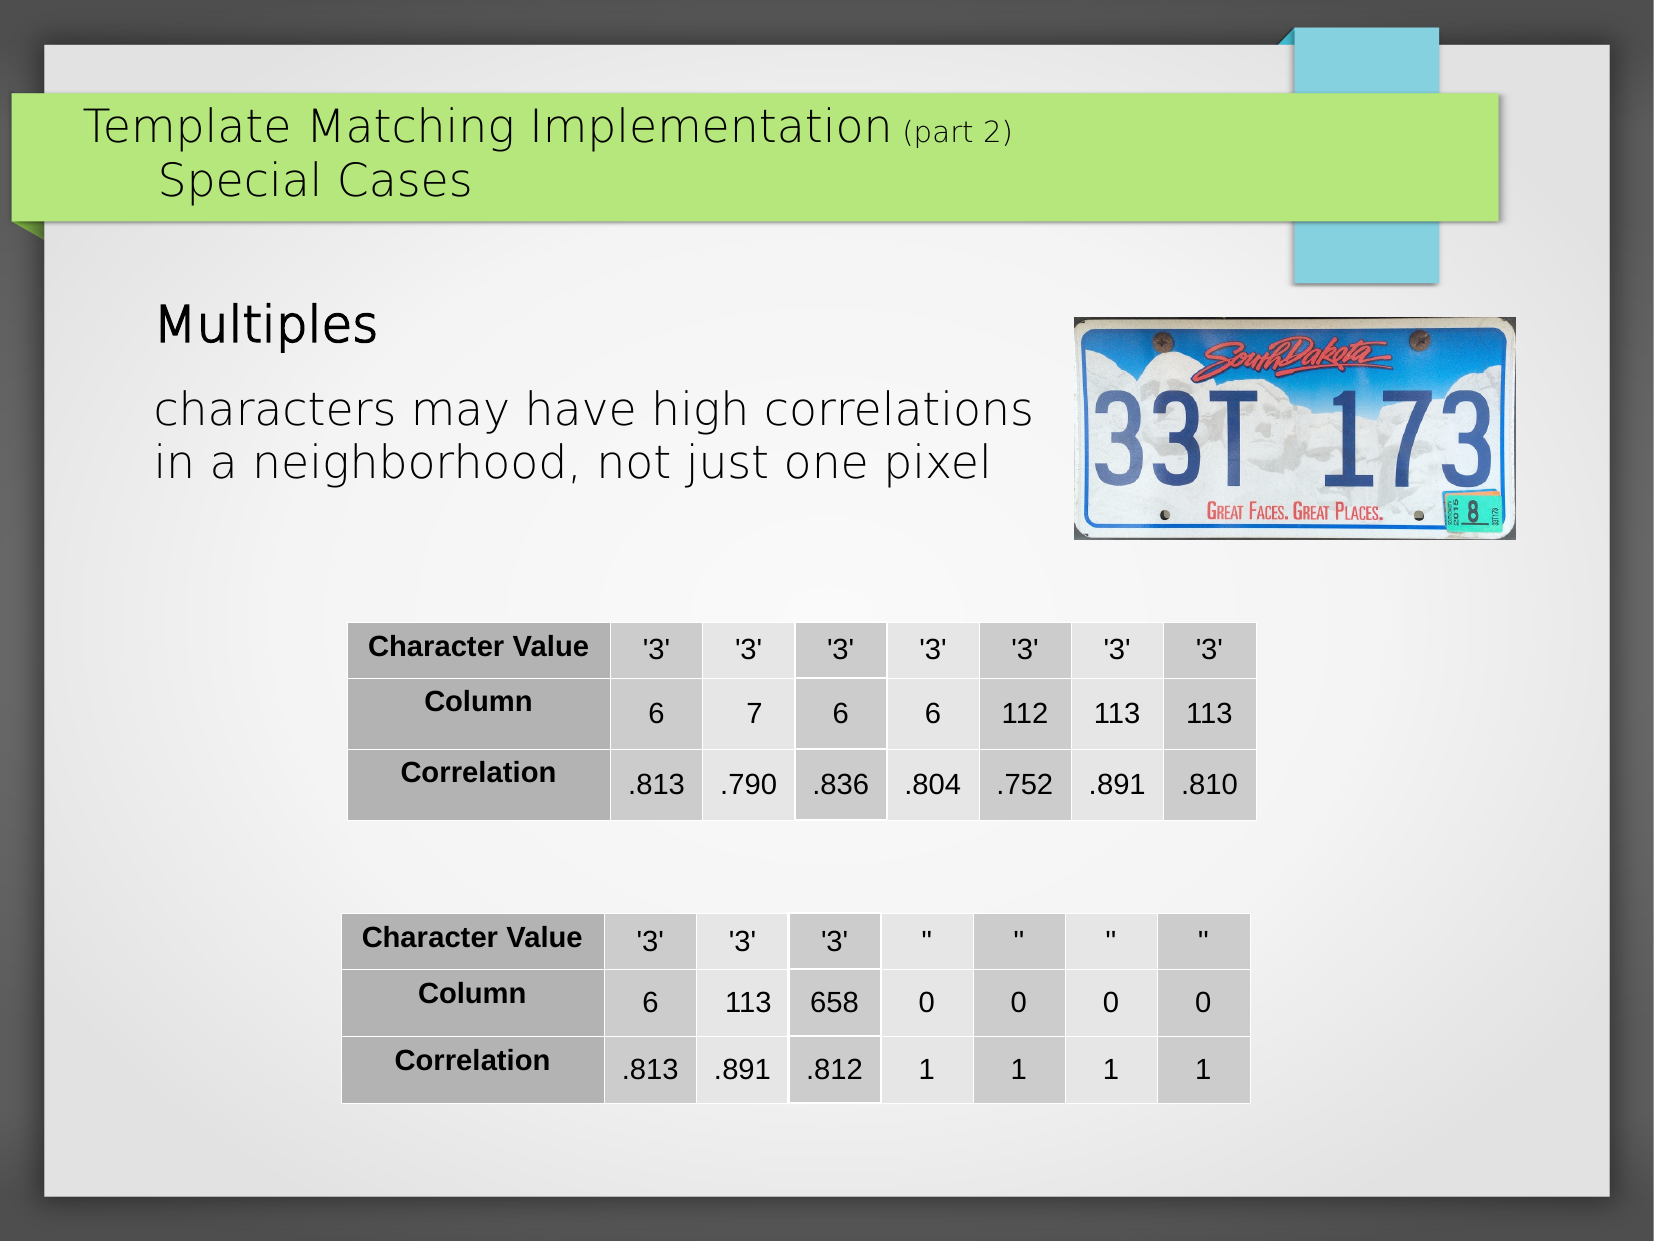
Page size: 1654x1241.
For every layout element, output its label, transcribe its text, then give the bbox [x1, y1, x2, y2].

table_cell .812 [790, 1037, 880, 1102]
table_header '3' [697, 914, 787, 969]
table_header '3' [703, 623, 794, 678]
table_header '3' [980, 623, 1071, 678]
picture [0, 0, 1654, 1241]
table_cell Column [342, 970, 604, 1036]
table_cell 112 [980, 679, 1071, 749]
table_header '' [1158, 914, 1250, 969]
table_cell 113 [1164, 679, 1256, 749]
table_cell 0 [1066, 970, 1157, 1036]
table_cell .790 [703, 750, 794, 820]
table_cell 1 [1066, 1037, 1157, 1103]
table_header '3' [605, 914, 696, 969]
table_cell 6 [611, 679, 702, 749]
table_cell 658 [790, 970, 880, 1035]
table_cell Correlation [348, 750, 610, 820]
table_cell 6 [796, 679, 886, 748]
table_cell .891 [697, 1037, 787, 1103]
table_header '3' [888, 623, 979, 678]
table_cell 1 [1158, 1037, 1250, 1103]
table_cell 0 [974, 970, 1065, 1036]
table_cell 0 [882, 970, 973, 1036]
table_cell .804 [888, 750, 979, 820]
table_header '' [974, 914, 1065, 969]
table_cell .813 [611, 750, 702, 820]
table_cell .836 [796, 750, 886, 819]
table_header '3' [1164, 623, 1256, 678]
table_header '' [1066, 914, 1157, 969]
list Multiples characters may have high correlations in a neighborhood, not just one pixel [82, 295, 1571, 1015]
table_header '' [882, 914, 973, 969]
table_cell Column [348, 679, 610, 749]
table_cell .810 [1164, 750, 1256, 820]
table_cell .813 [605, 1037, 696, 1103]
table_header Character Value [348, 623, 610, 678]
table_cell 1 [974, 1037, 1065, 1103]
title Template Matching Implementation (part 2) Special Cases [82, 94, 1264, 213]
table_header '3' [790, 914, 880, 968]
table_cell .752 [980, 750, 1071, 820]
table_header '3' [796, 623, 886, 677]
table_cell 1 [882, 1037, 973, 1103]
table_cell 113 [1072, 679, 1163, 749]
table_cell 6 [605, 970, 696, 1036]
table_cell 0 [1158, 970, 1250, 1036]
table_cell .891 [1072, 750, 1163, 820]
table_cell Correlation [342, 1037, 604, 1103]
table_cell 6 [888, 679, 979, 749]
table_cell 113 [697, 970, 787, 1036]
table_cell 7 [703, 679, 794, 749]
table_header Character Value [342, 914, 604, 969]
table_header '3' [611, 623, 702, 678]
table_header '3' [1072, 623, 1163, 678]
